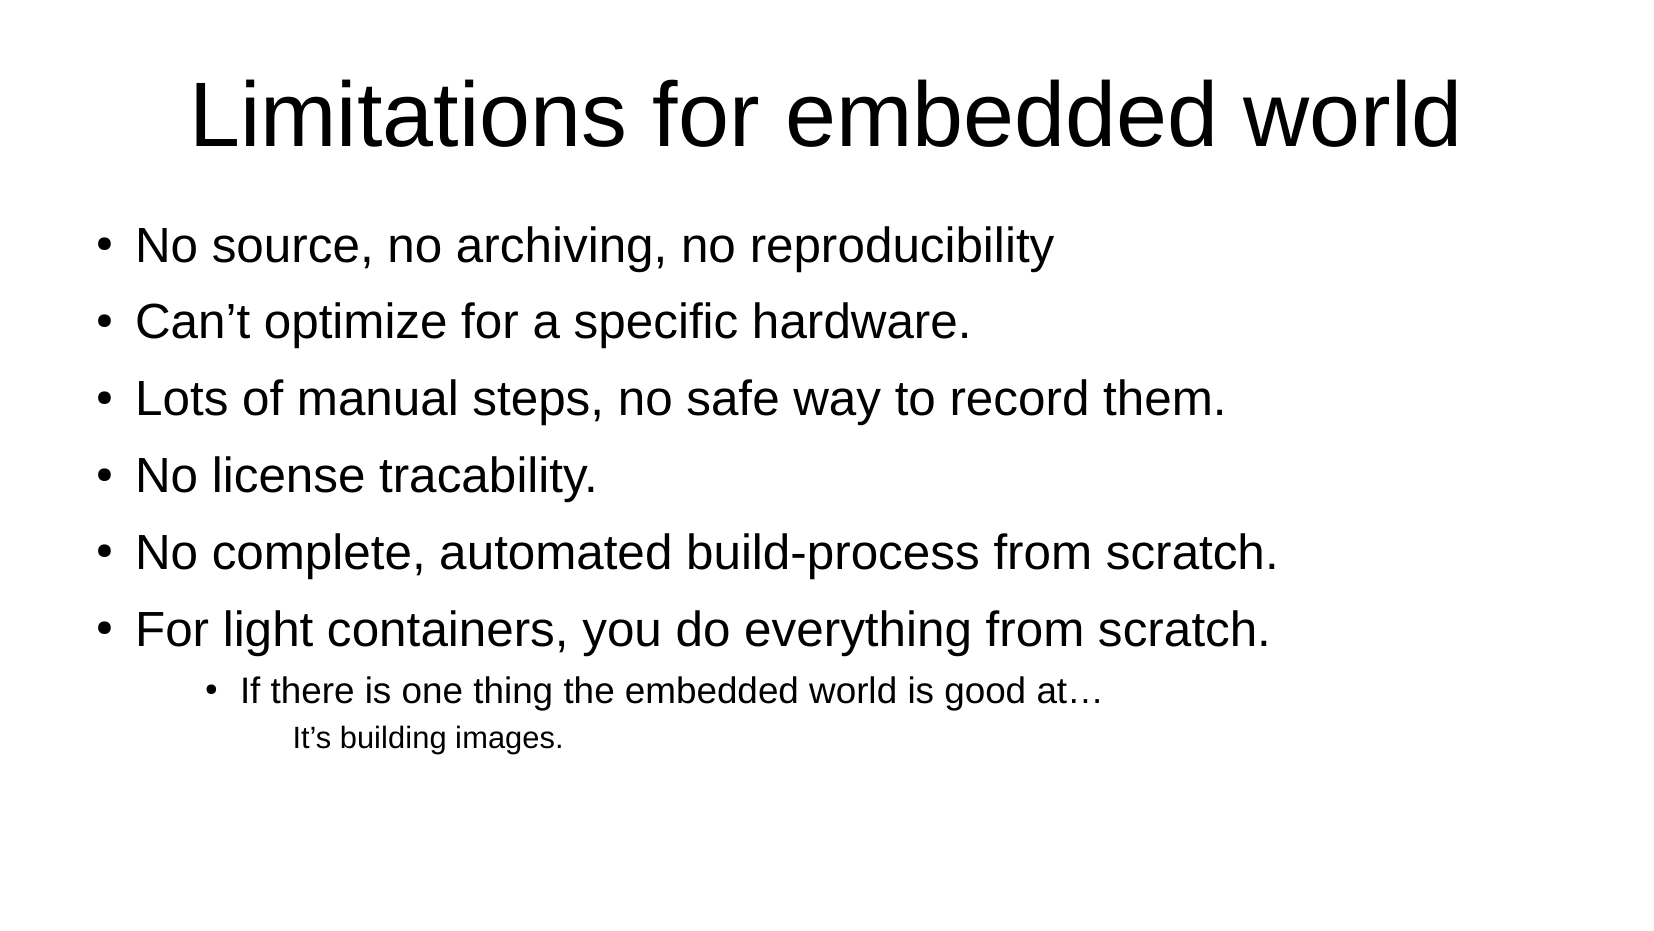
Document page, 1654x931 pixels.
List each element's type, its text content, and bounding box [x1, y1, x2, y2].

title Limitations for embedded world [82, 37, 1571, 193]
list No source, no archiving, no reproducibility Can’t optimize for a specific hardware. Lots of manual steps, no safe way to record them. No license tracability. No complete, automated build-process from scratch. For light containers, you do everything from scratch. If there is one thing the embedded world is good at… It’s building images. [82, 217, 1571, 758]
